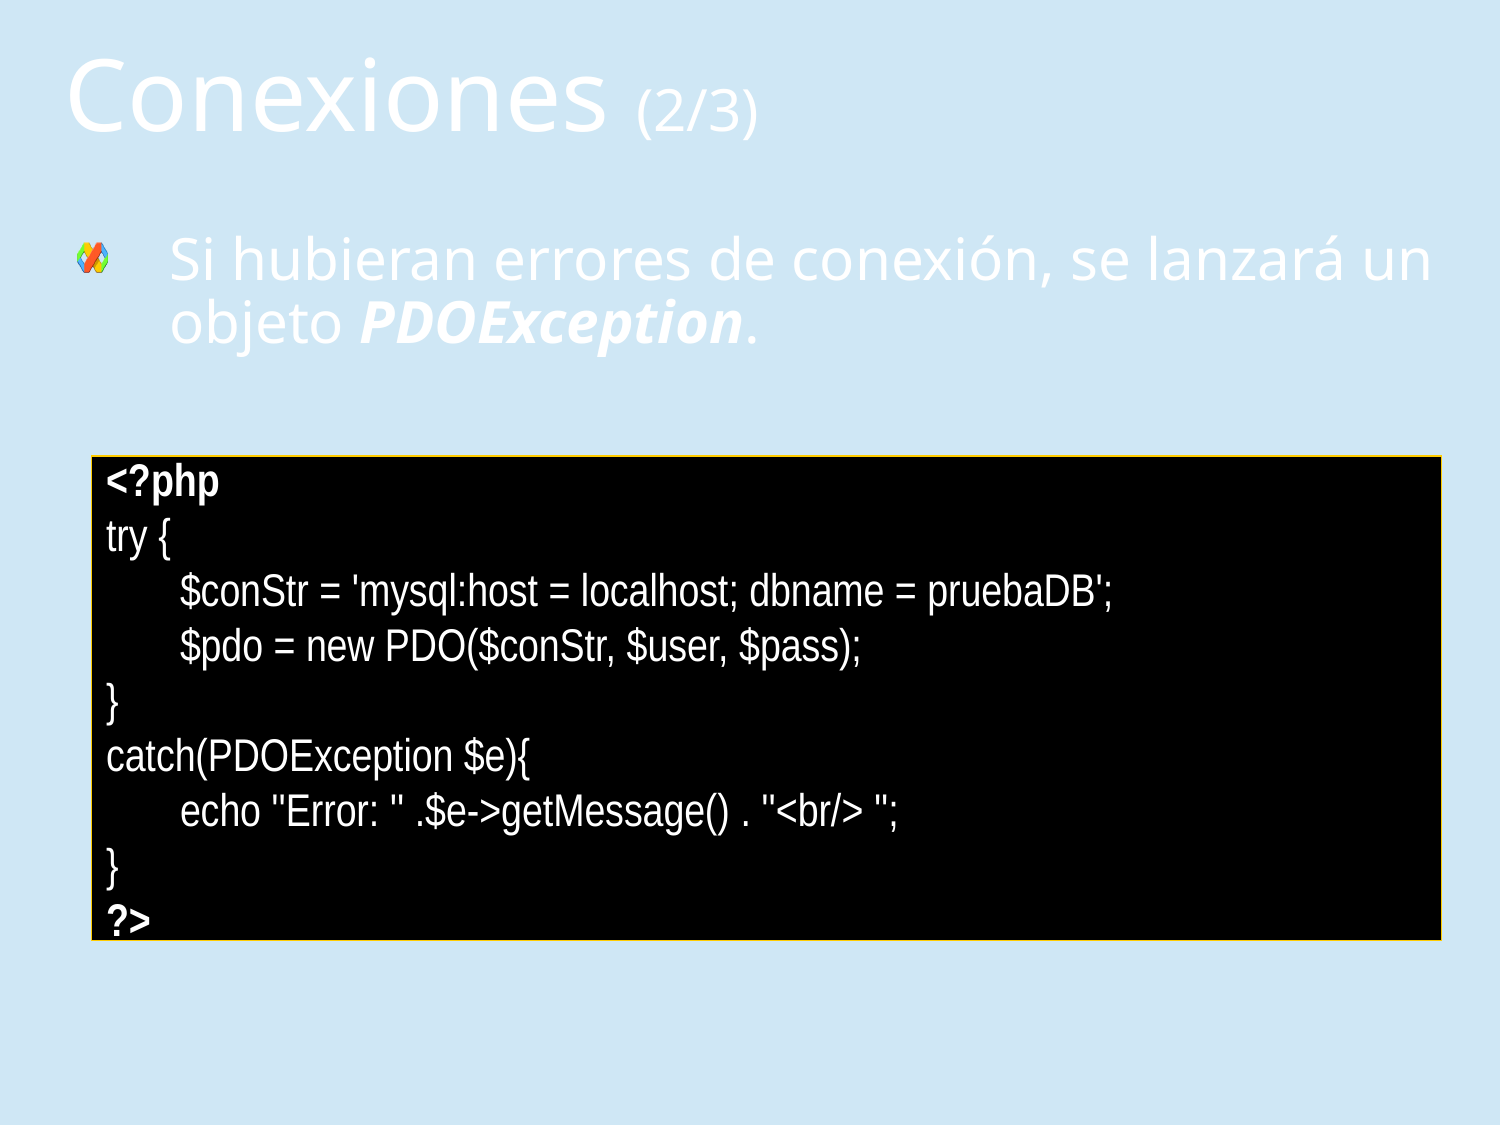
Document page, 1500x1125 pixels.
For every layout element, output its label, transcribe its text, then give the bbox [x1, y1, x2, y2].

picture [77, 242, 108, 273]
text_box Si hubieran errores de conexión, se lanzará un objeto PDOException. [63, 222, 1500, 364]
text_box Conexiones (2/3) [49, 37, 1456, 161]
text_box <?php try { $conStr = 'mysql:host = localhost; dbname = pruebaDB'; $pdo = new PDO($conStr, $user, $pass); } catch(PDOException $e){ echo ''Error: '' .$e->getMessage() . ''<br/> ''; } ?> [91, 456, 1442, 941]
